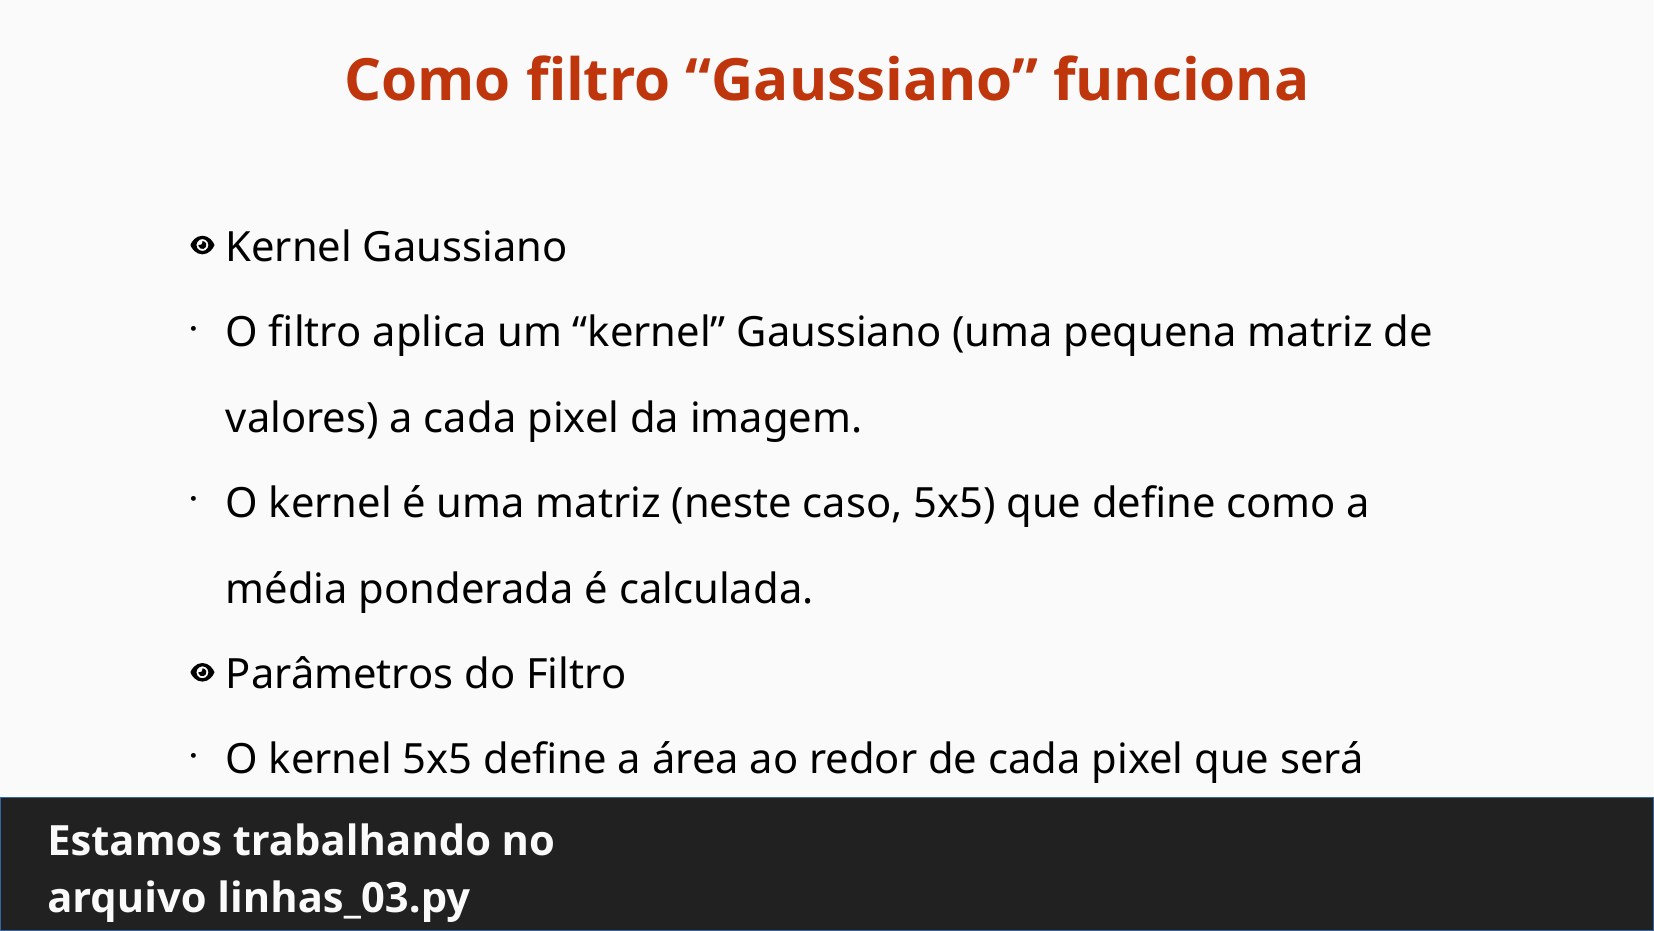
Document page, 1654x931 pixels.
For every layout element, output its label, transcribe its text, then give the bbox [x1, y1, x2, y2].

title Como filtro “Gaussiano” funciona [83, 37, 1572, 119]
title Estamos trabalhando no arquivo linhas_03.py [47, 826, 697, 908]
text_box [0, 797, 1654, 931]
subtitle Kernel Gaussiano O filtro aplica um “kernel” Gaussiano (uma pequena matriz de valores) a cada pixel da imagem. O kernel é uma matriz (neste caso, 5x5) que define como a média ponderada é calculada. Parâmetros do Filtro O kernel 5x5 define a área ao redor de cada pixel que será considerada na suavização. O desvio padrão controla o grau de suavização. Um desvio padrão maior resulta em uma imagem mais suave. [190, 188, 1464, 689]
